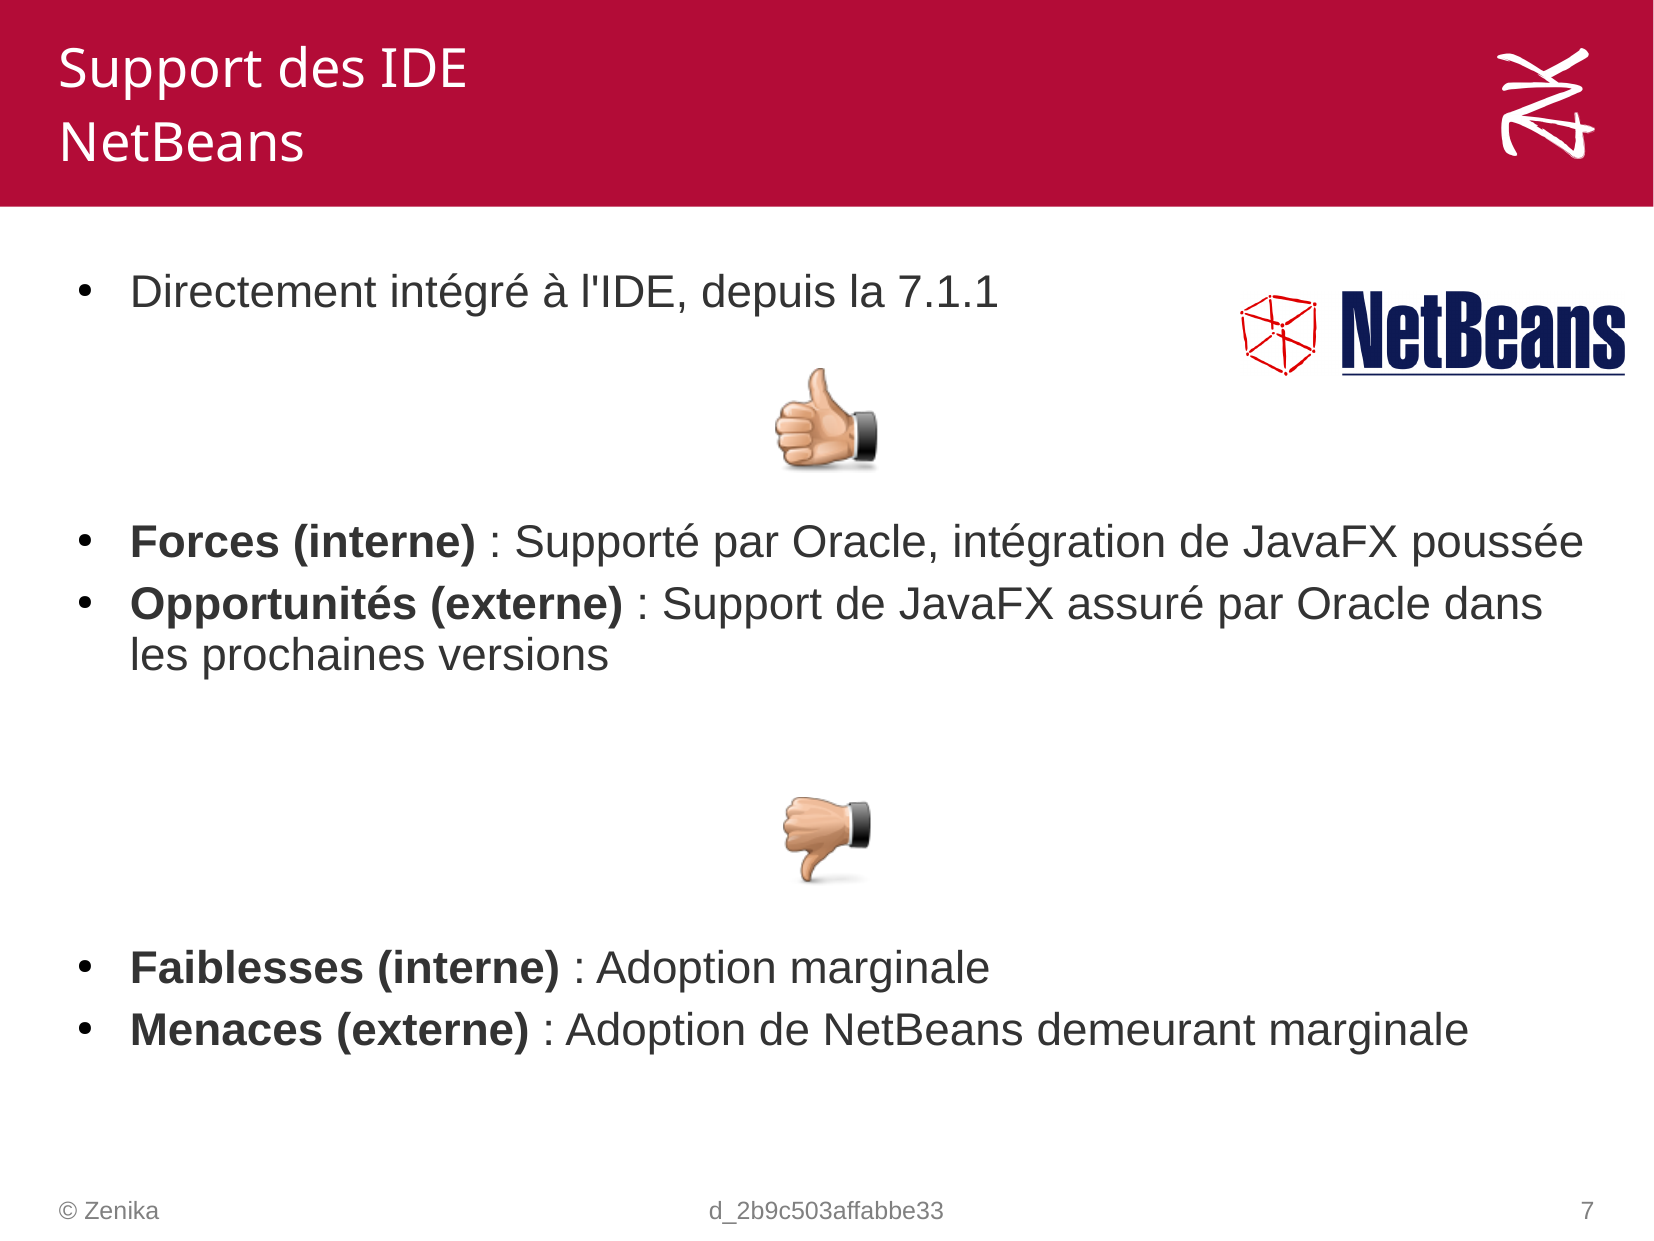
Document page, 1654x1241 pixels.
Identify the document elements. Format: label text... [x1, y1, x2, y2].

picture [782, 797, 872, 886]
picture [1240, 291, 1625, 376]
title Support des IDE NetBeans [59, 29, 1595, 178]
picture [774, 368, 879, 473]
list Directement intégré à l'IDE, depuis la 7.1.1 Forces (interne) : Supporté par Oracle, intégration de JavaFX poussée Opportunités (externe) : Support de JavaFX assuré par Oracle dans les prochaines versions Faiblesses (interne) : Adoption marginale Menaces (externe) : Adoption de NetBeans demeurant marginale [59, 265, 1595, 1182]
